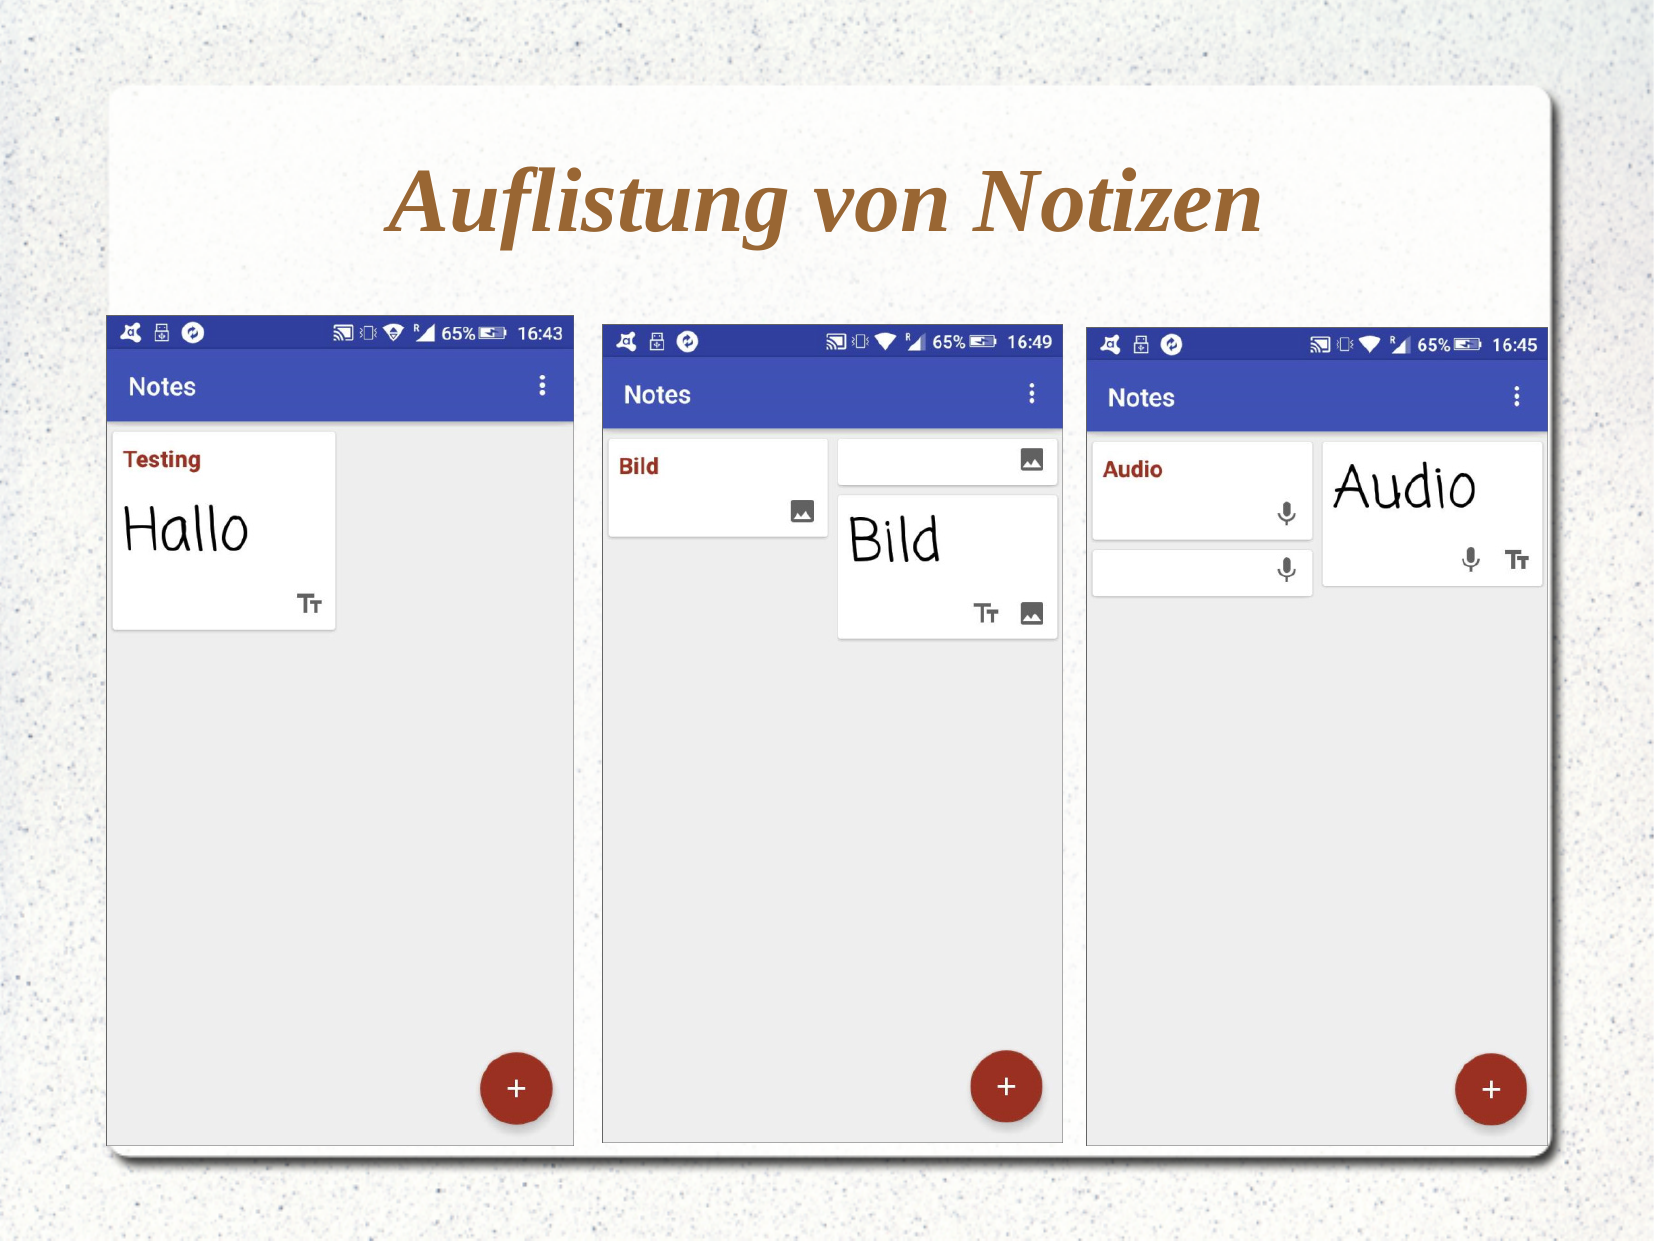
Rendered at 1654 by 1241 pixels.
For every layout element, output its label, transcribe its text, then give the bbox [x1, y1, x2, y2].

title Auflistung von Notizen [118, 96, 1536, 304]
picture [0, 0, 1654, 1241]
